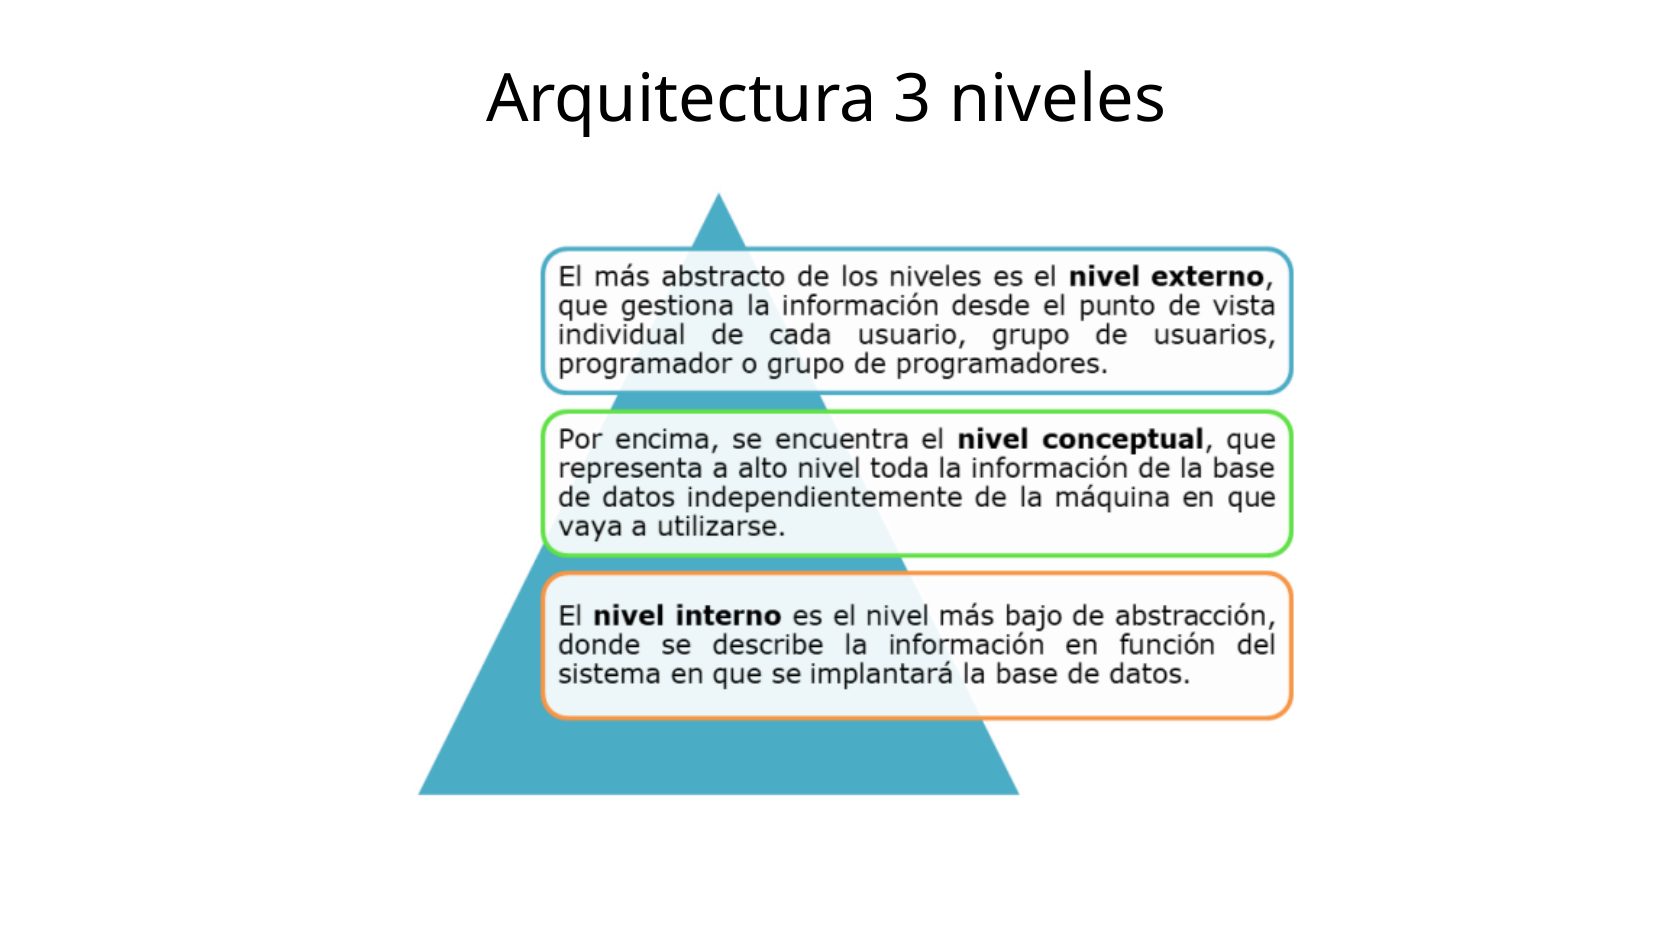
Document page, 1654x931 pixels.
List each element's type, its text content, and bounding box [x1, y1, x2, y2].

list [59, 171, 1583, 821]
picture [354, 185, 1359, 804]
title Arquitectura 3 niveles [82, 37, 1571, 154]
